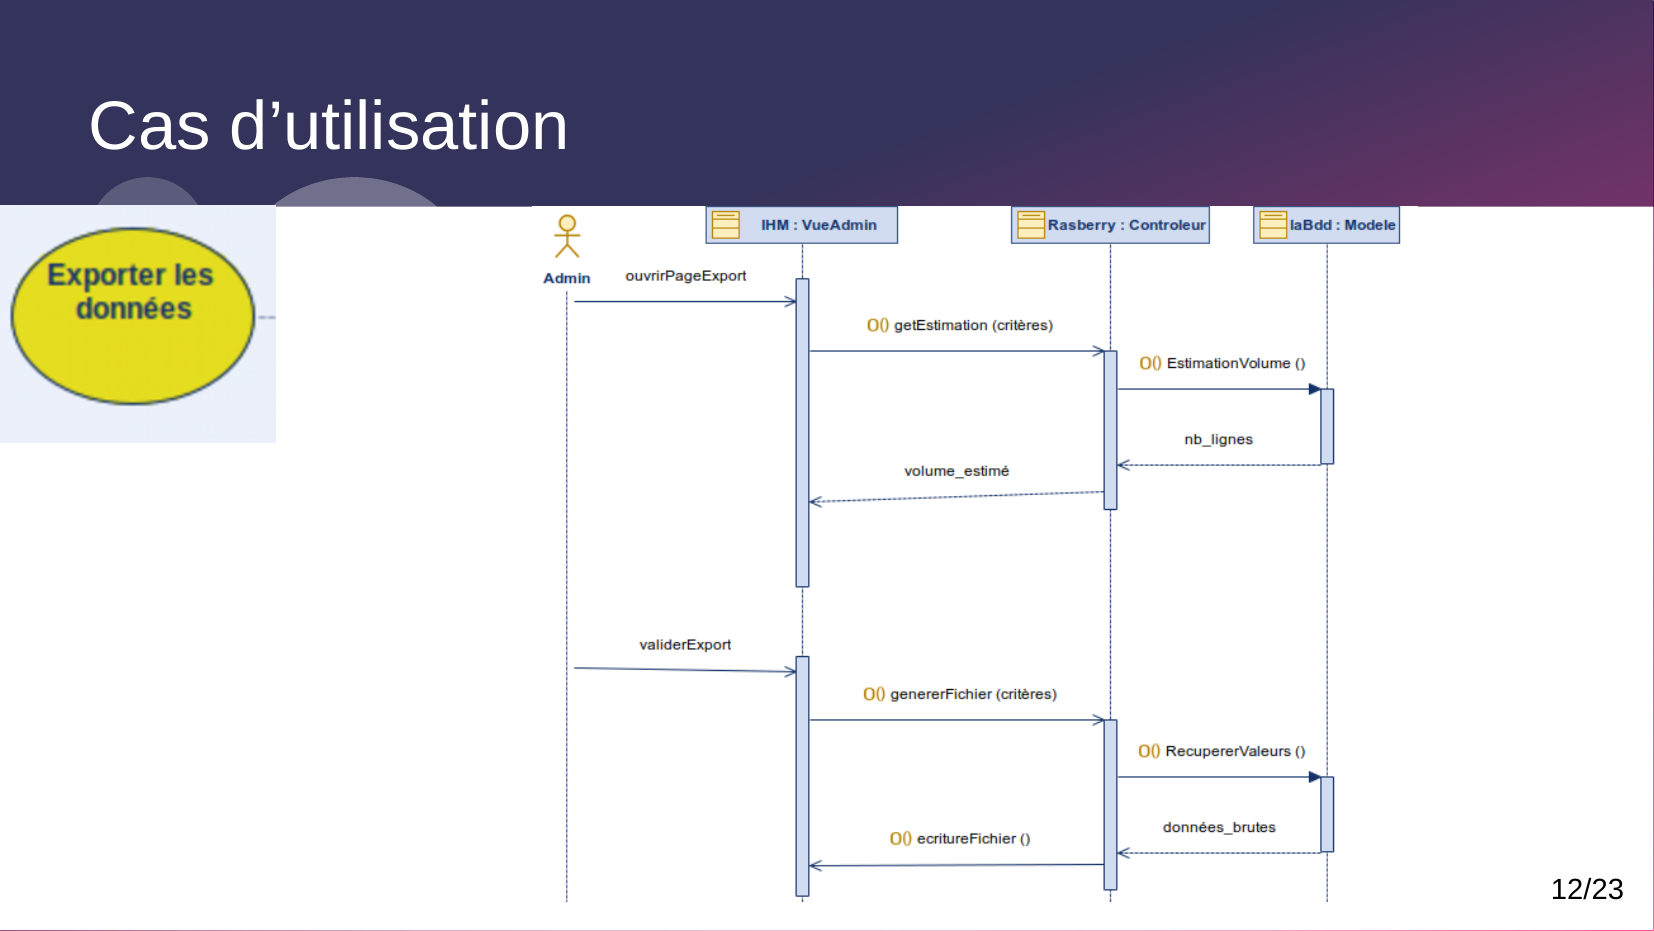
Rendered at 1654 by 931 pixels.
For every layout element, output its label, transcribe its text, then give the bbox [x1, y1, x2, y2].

title Cas d’utilisation [88, 44, 1565, 207]
picture [532, 206, 1418, 903]
picture [0, 205, 276, 443]
